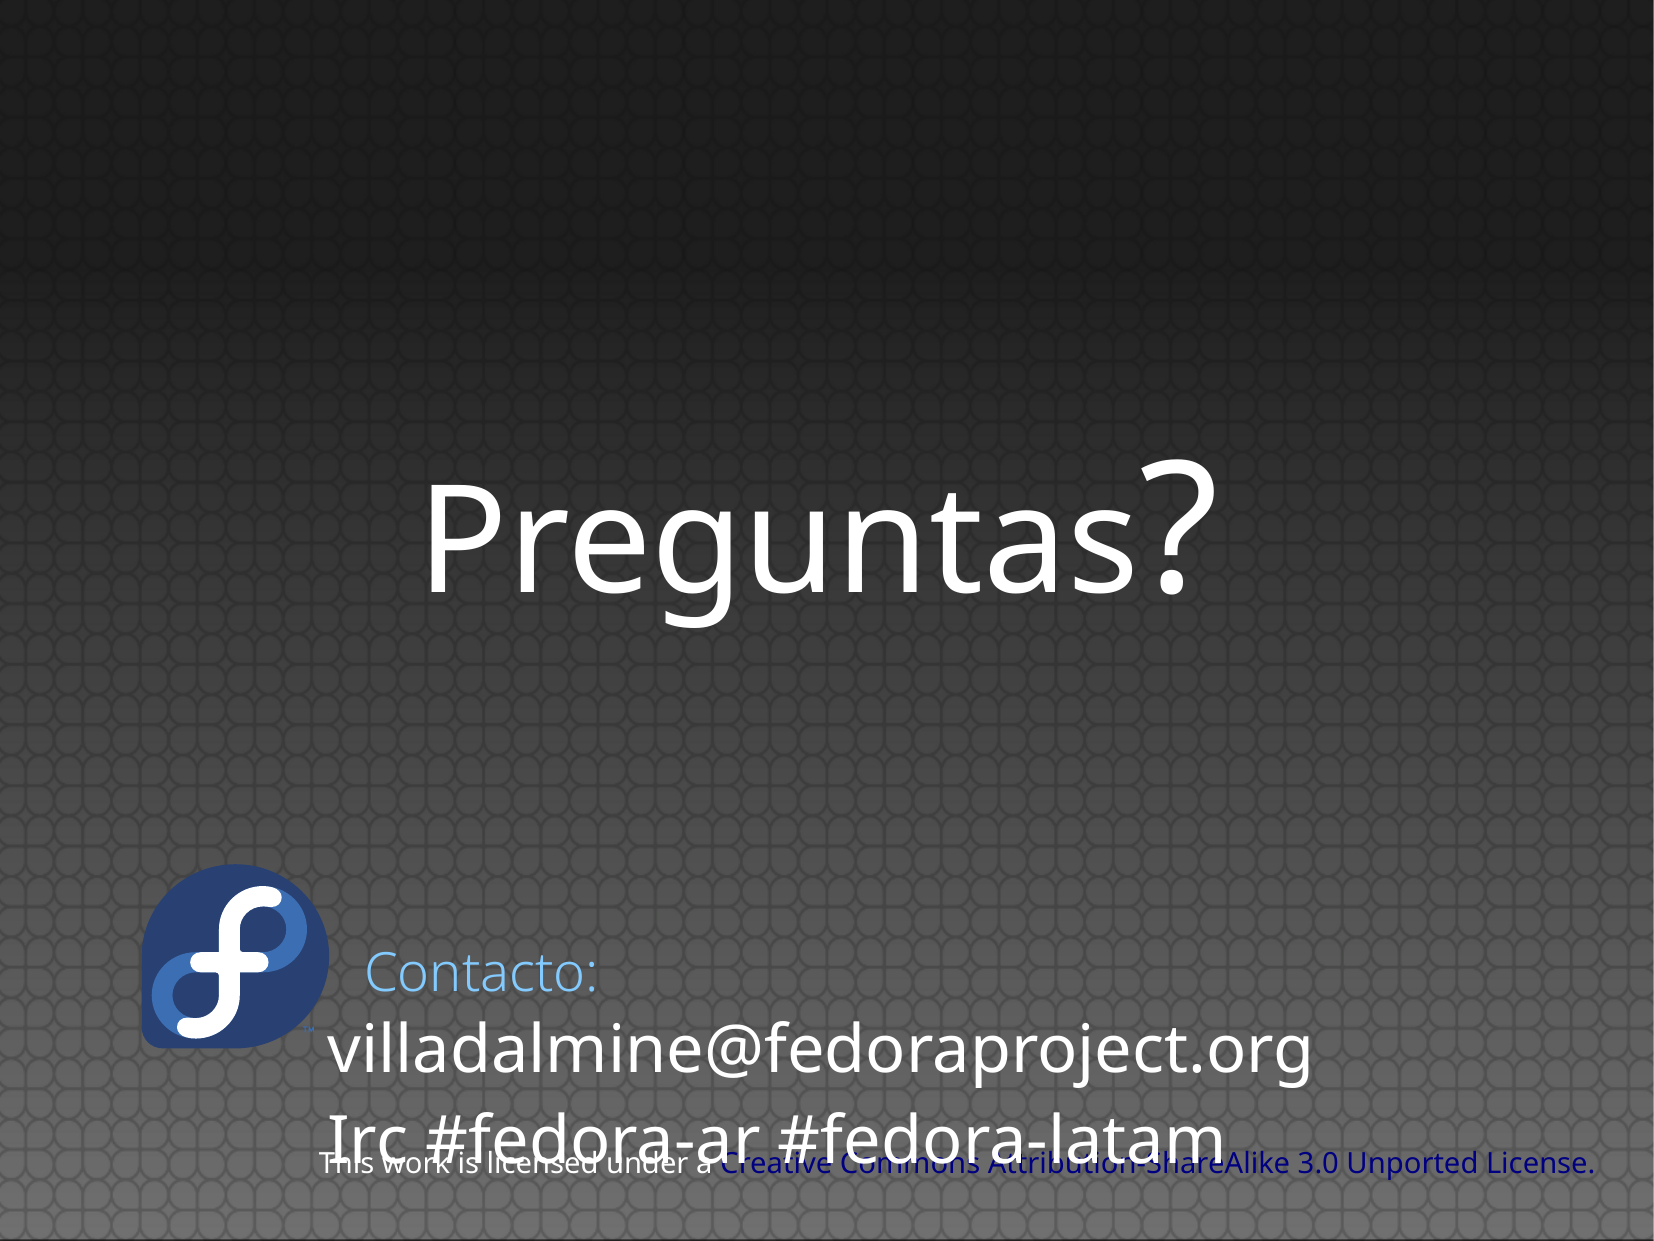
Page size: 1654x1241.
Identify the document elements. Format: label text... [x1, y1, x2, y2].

text_box This work is licensed under a Creative Commons Attribution-ShareAlike 3.0 Unported License. [52, 1135, 1611, 1219]
picture [0, 0, 1654, 1241]
text_box villadalmine@fedoraproject.org Irc #fedora-ar #fedora-latam [312, 993, 1468, 1145]
title Preguntas? [30, 414, 1606, 628]
text_box Contacto: [349, 926, 703, 1004]
